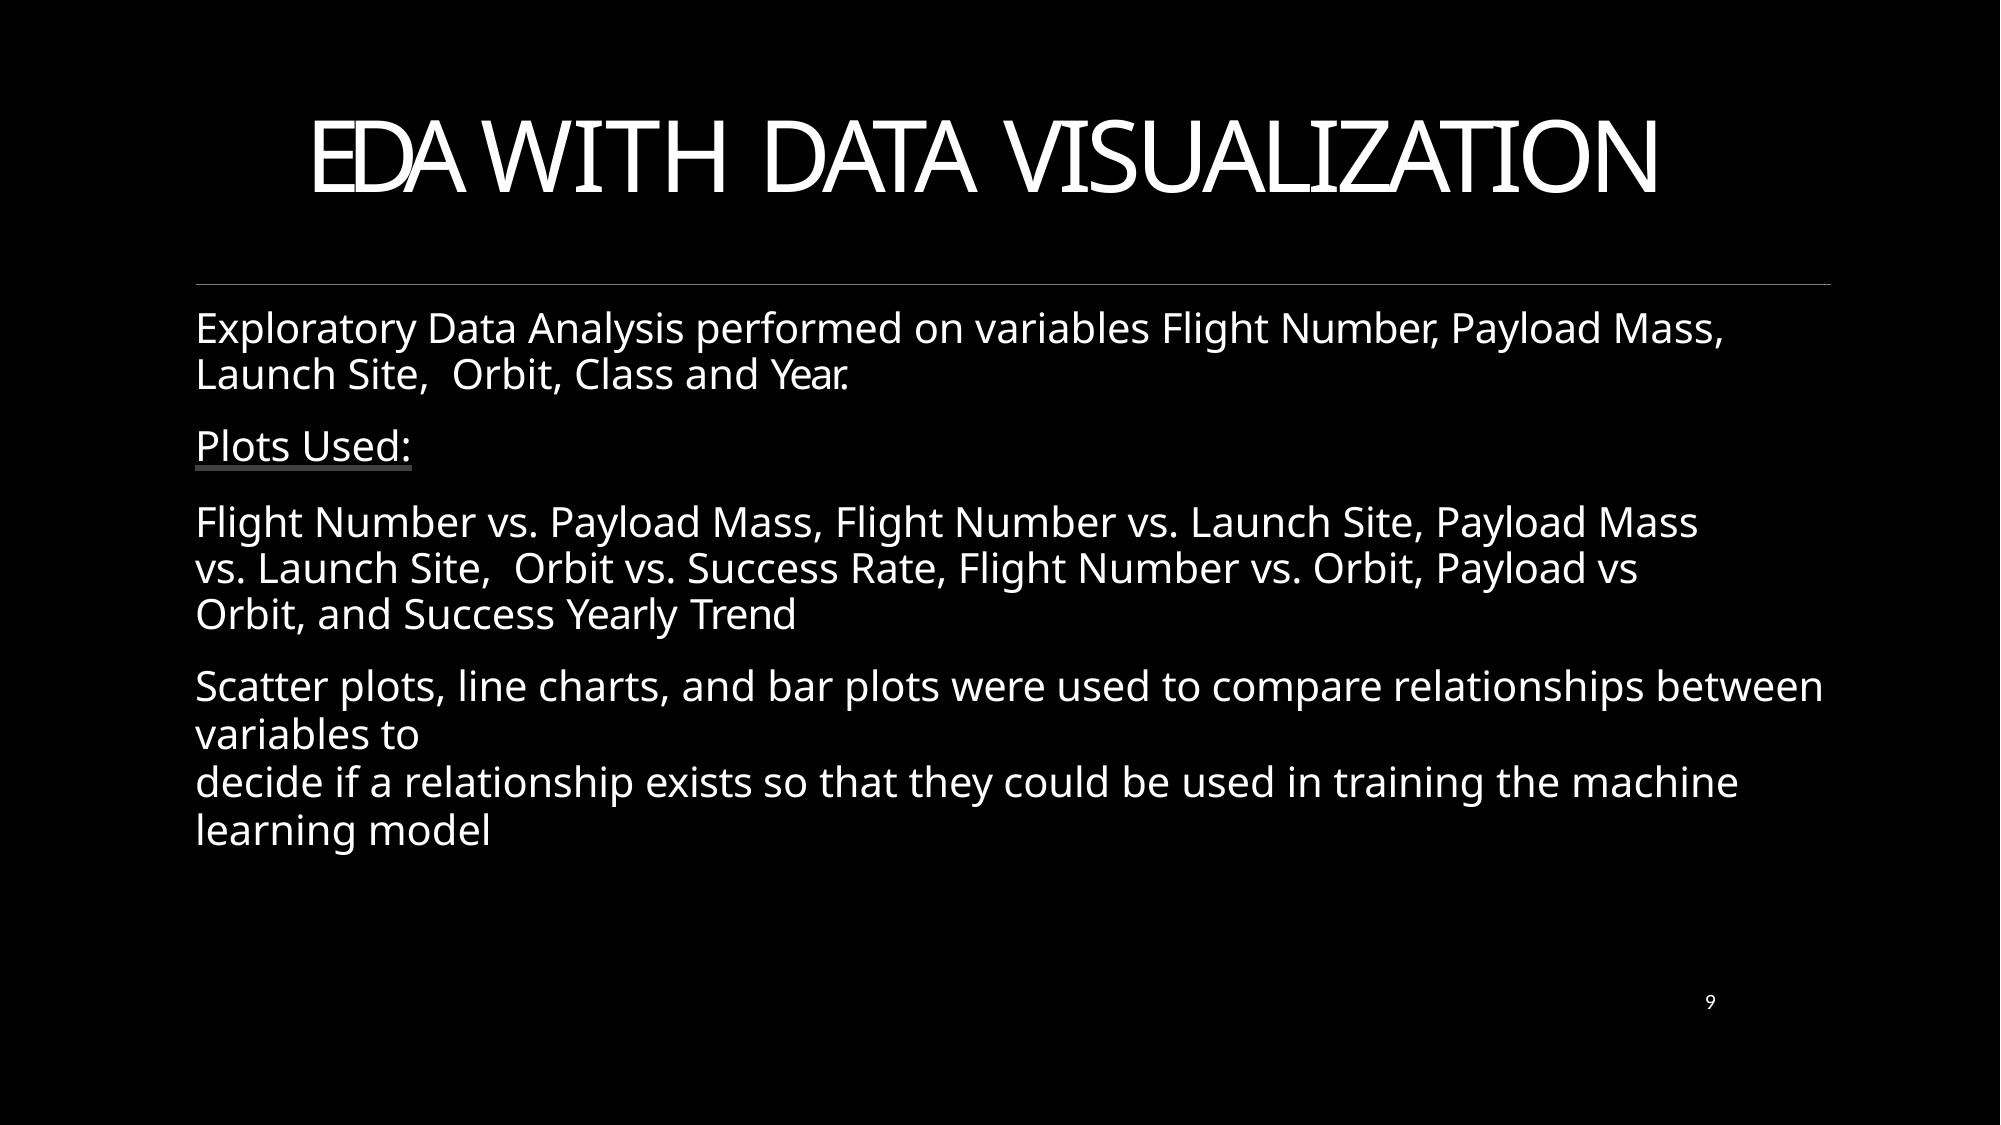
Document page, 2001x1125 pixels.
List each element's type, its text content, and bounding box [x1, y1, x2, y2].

slide_number 5 [1698, 979, 1788, 1026]
text_box Exploratory Data Analysis performed on variables Flight Number, Payload Mass, Launch Site, Orbit, Class and Year. Plots Used: Flight Number vs. Payload Mass, Flight Number vs. Launch Site, Payload Mass vs. Launch Site, Orbit vs. Success Rate, Flight Number vs. Orbit, Payload vs Orbit, and Success Yearly Trend Scatter plots, line charts, and bar plots were used to compare relationships between variables to decide if a relationship exists so that they could be used in training the machine learning model [192, 299, 1828, 934]
title EDA with Data Visualization [150, 89, 1819, 214]
